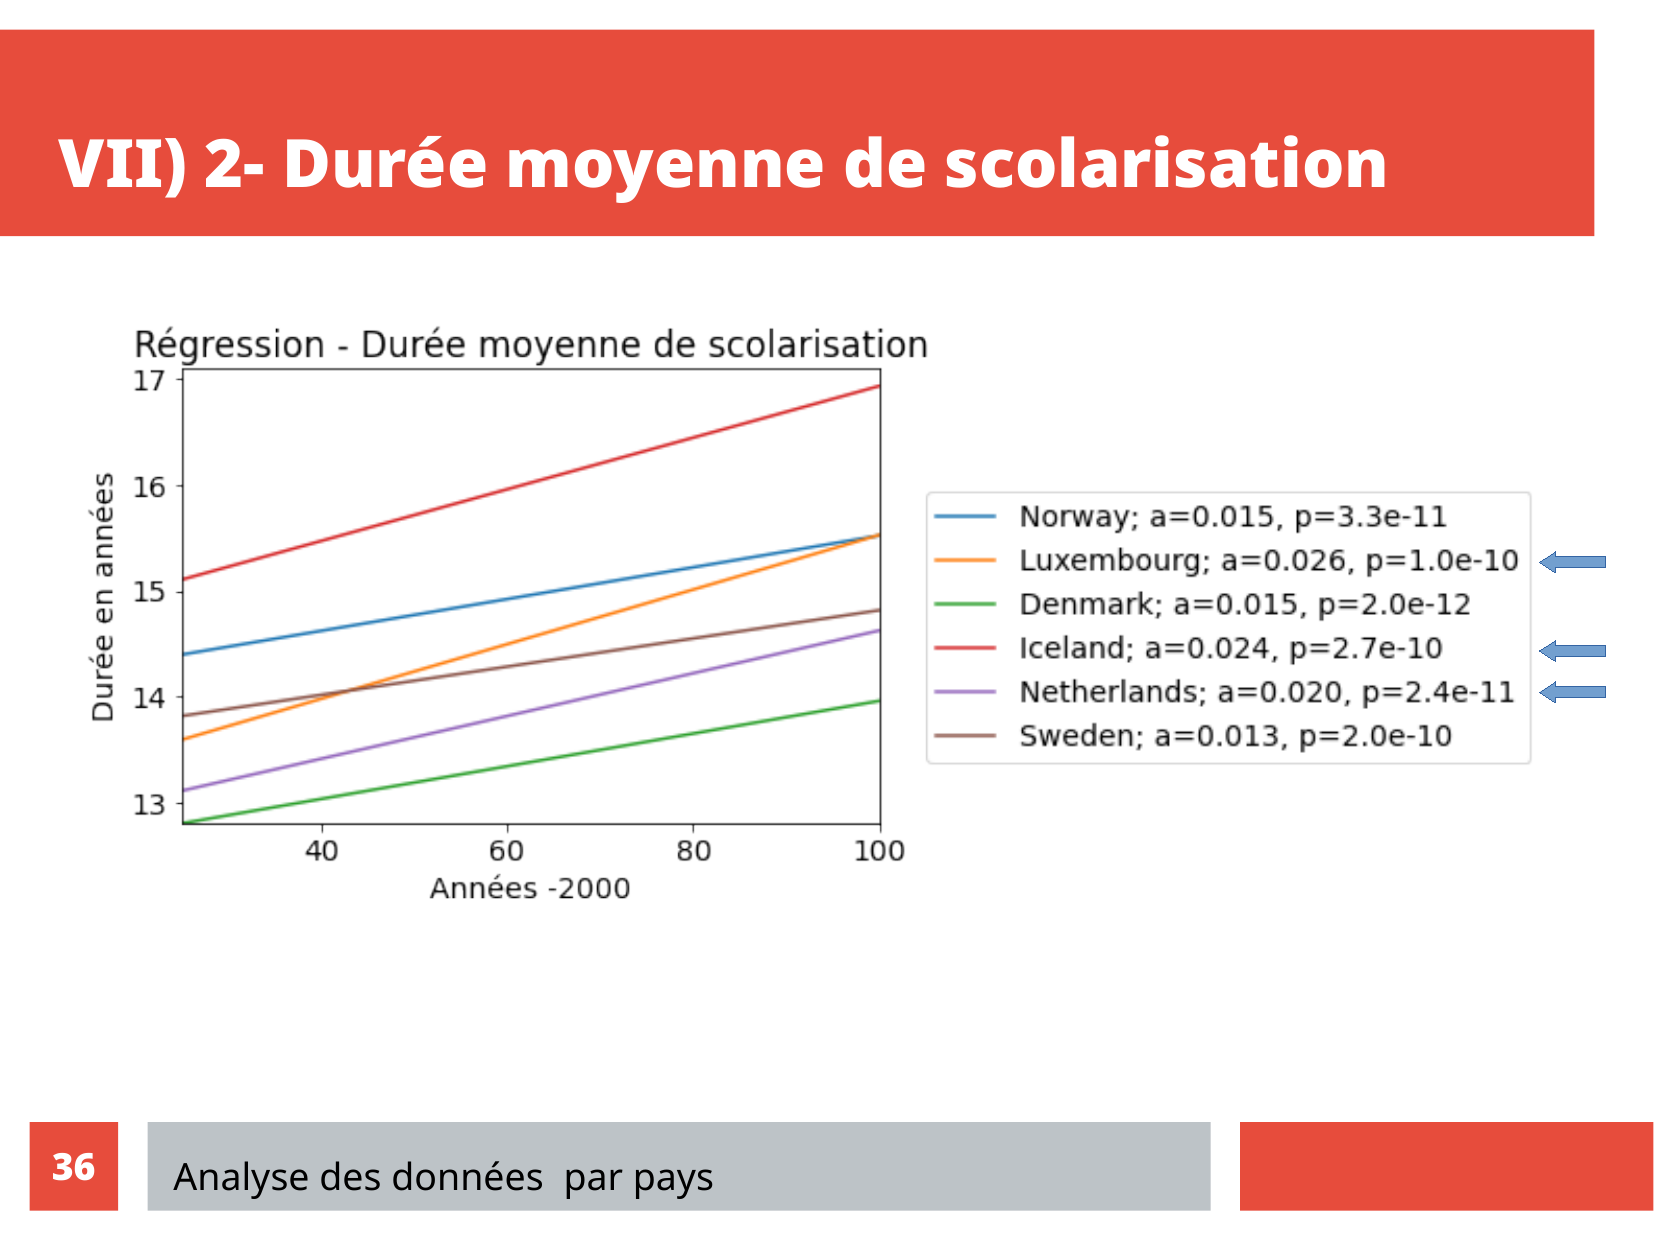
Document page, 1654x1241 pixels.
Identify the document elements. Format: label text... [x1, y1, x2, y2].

text_box [1539, 640, 1606, 662]
text_box [1539, 681, 1606, 703]
text_box Analyse des données par pays [158, 1142, 773, 1202]
picture [78, 312, 1545, 920]
title VII) 2- Durée moyenne de scolarisation [59, 59, 1595, 207]
text_box [1539, 551, 1606, 573]
